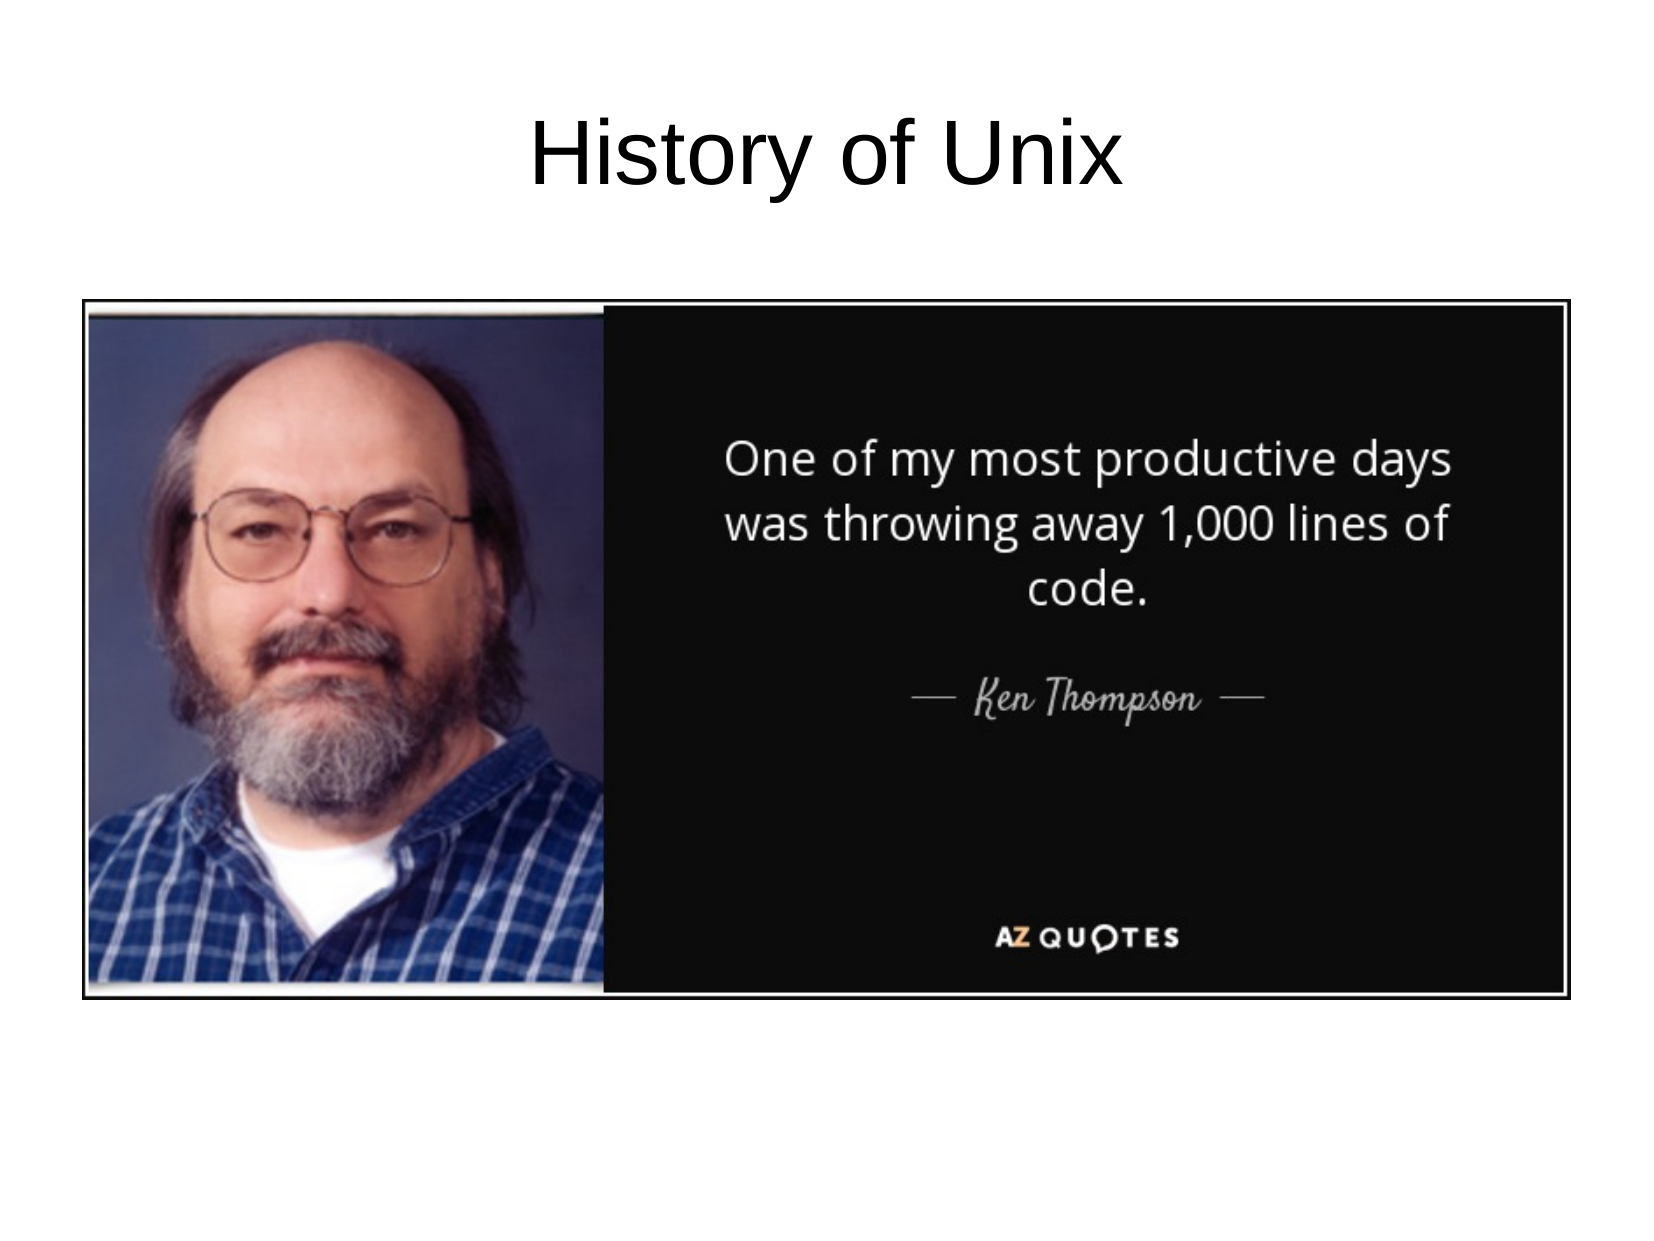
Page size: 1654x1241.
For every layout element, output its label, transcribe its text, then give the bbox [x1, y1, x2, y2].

picture [82, 299, 1571, 1000]
title History of Unix [82, 49, 1571, 257]
